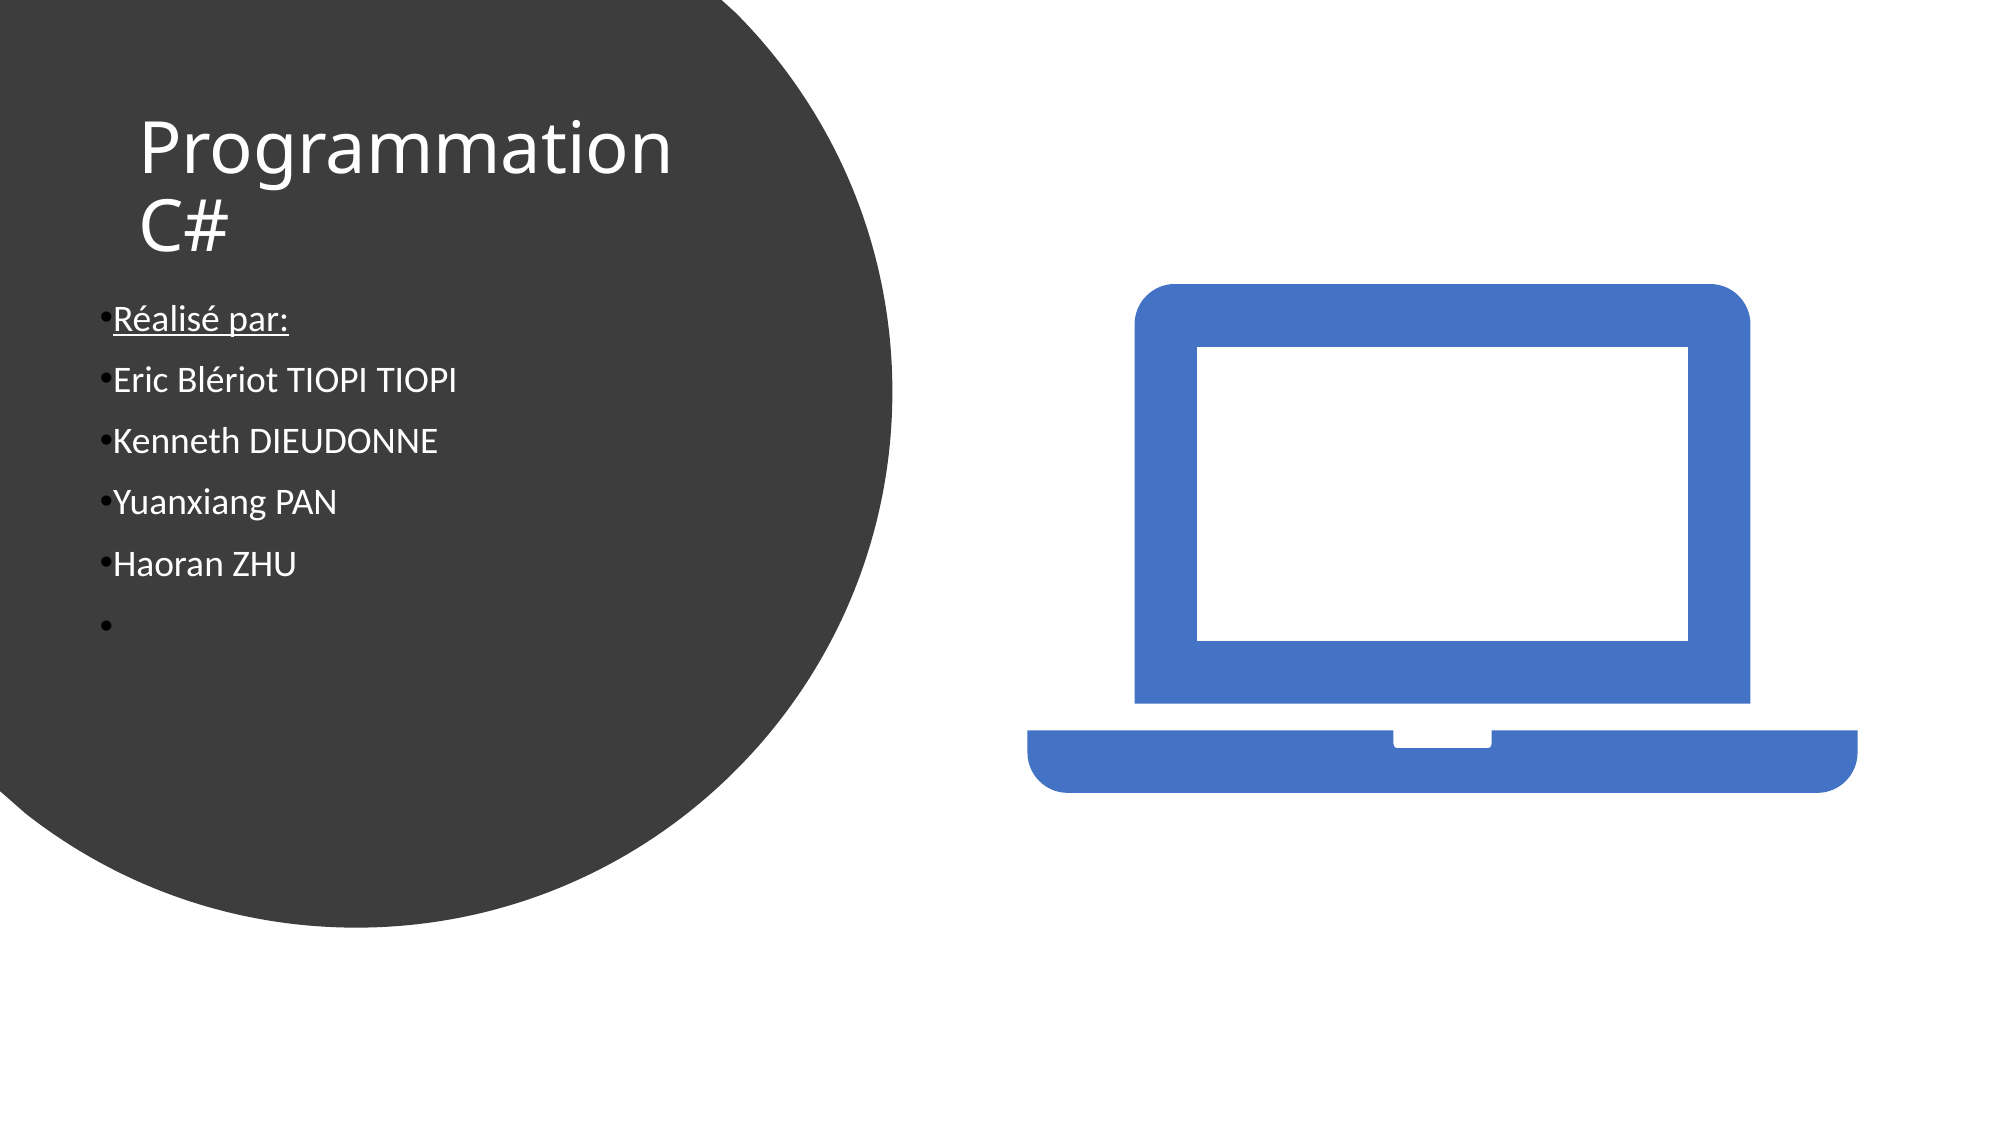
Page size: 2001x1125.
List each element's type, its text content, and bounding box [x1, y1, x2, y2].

subtitle Réalisé par: Eric Blériot TIOPI TIOPI Kenneth DIEUDONNE Yuanxiang PAN Haoran ZHU [85, 291, 752, 743]
title Programmation C# [123, 103, 790, 275]
text_box [0, 0, 921, 958]
picture [1009, 105, 1876, 972]
